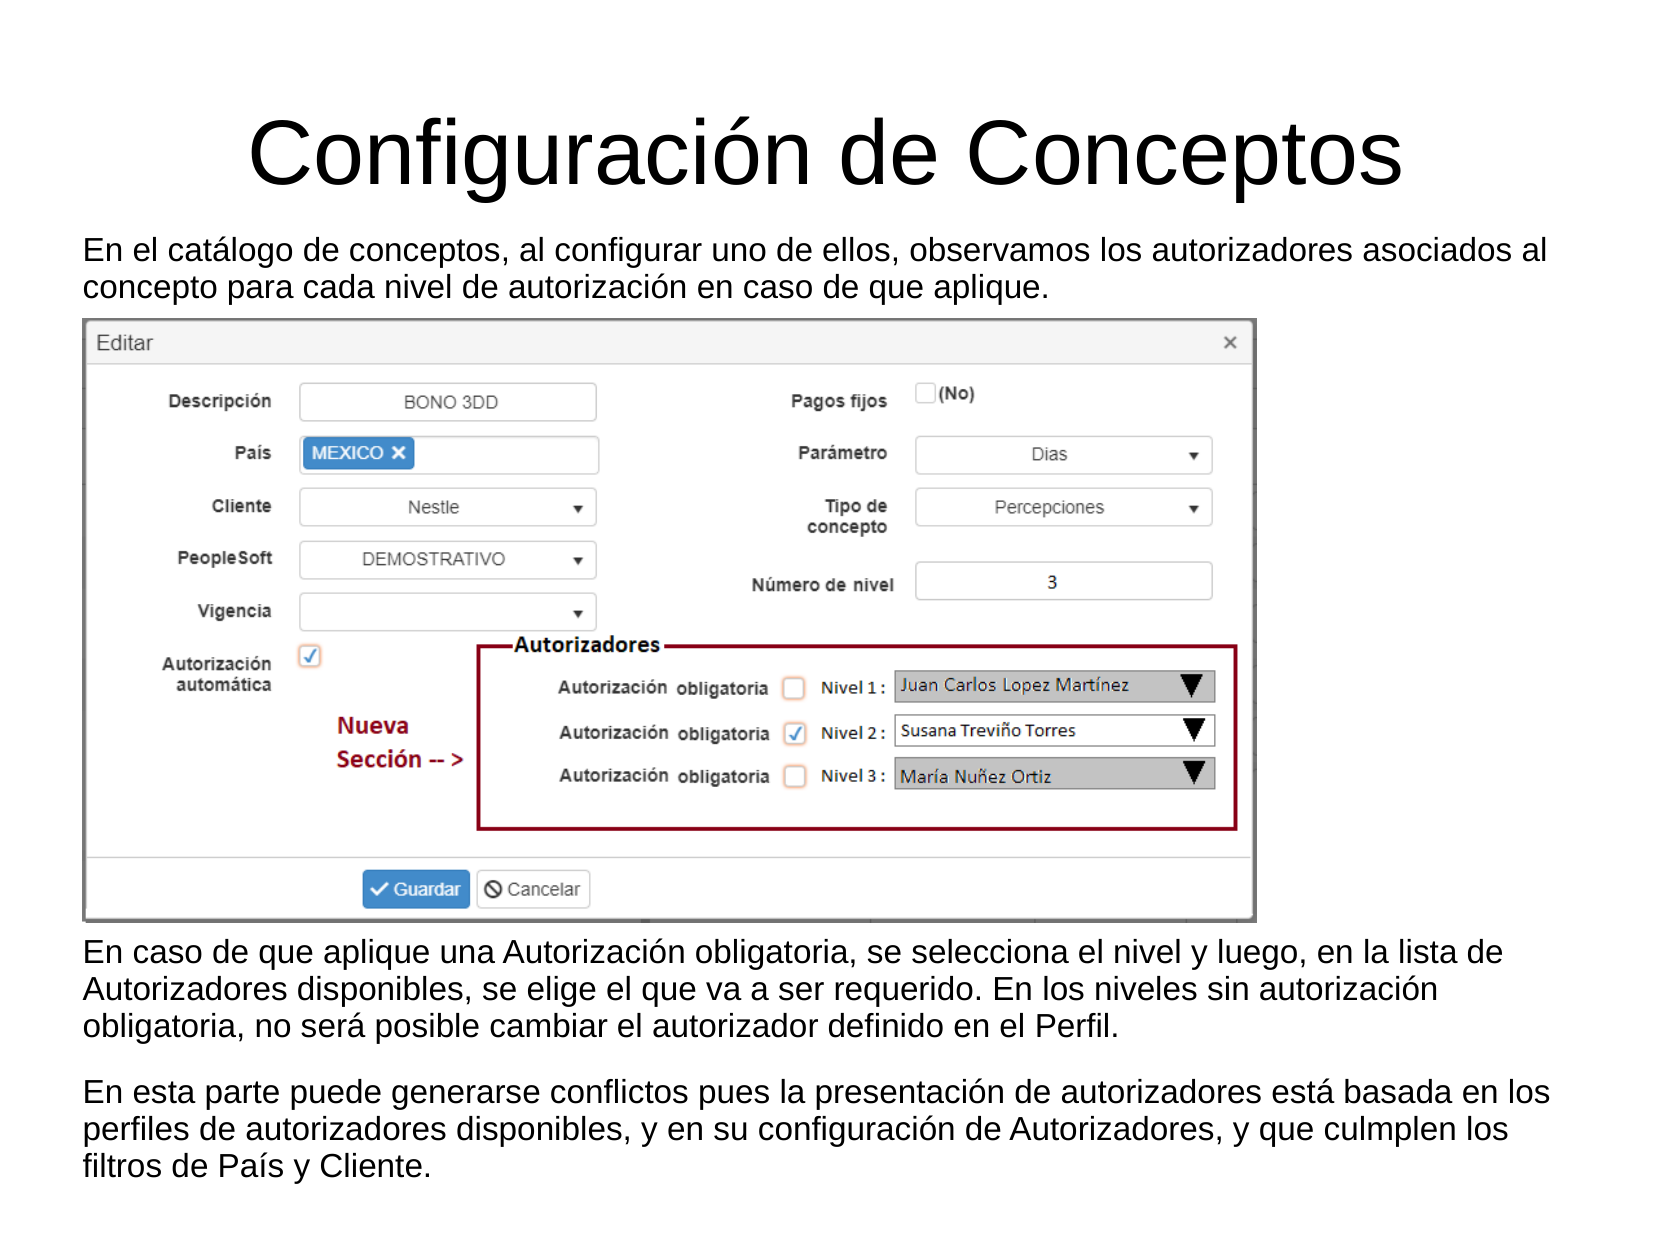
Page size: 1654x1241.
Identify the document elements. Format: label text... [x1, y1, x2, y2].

list En el catálogo de conceptos, al configurar uno de ellos, observamos los autorizadores asociados al concepto para cada nivel de autorización en caso de que aplique. En caso de que aplique una Autorización obligatoria, se selecciona el nivel y luego, en la lista de Autorizadores disponibles, se elige el que va a ser requerido. En los niveles sin autorización obligatoria, no será posible cambiar el autorizador definido en el Perfil. En esta parte puede generarse conflictos pues la presentación de autorizadores está basada en los perfiles de autorizadores disponibles, y en su configuración de Autorizadores, y que culmplen los filtros de País y Cliente. [82, 231, 1571, 1189]
picture [82, 318, 1257, 923]
title Configuración de Conceptos [82, 49, 1571, 231]
